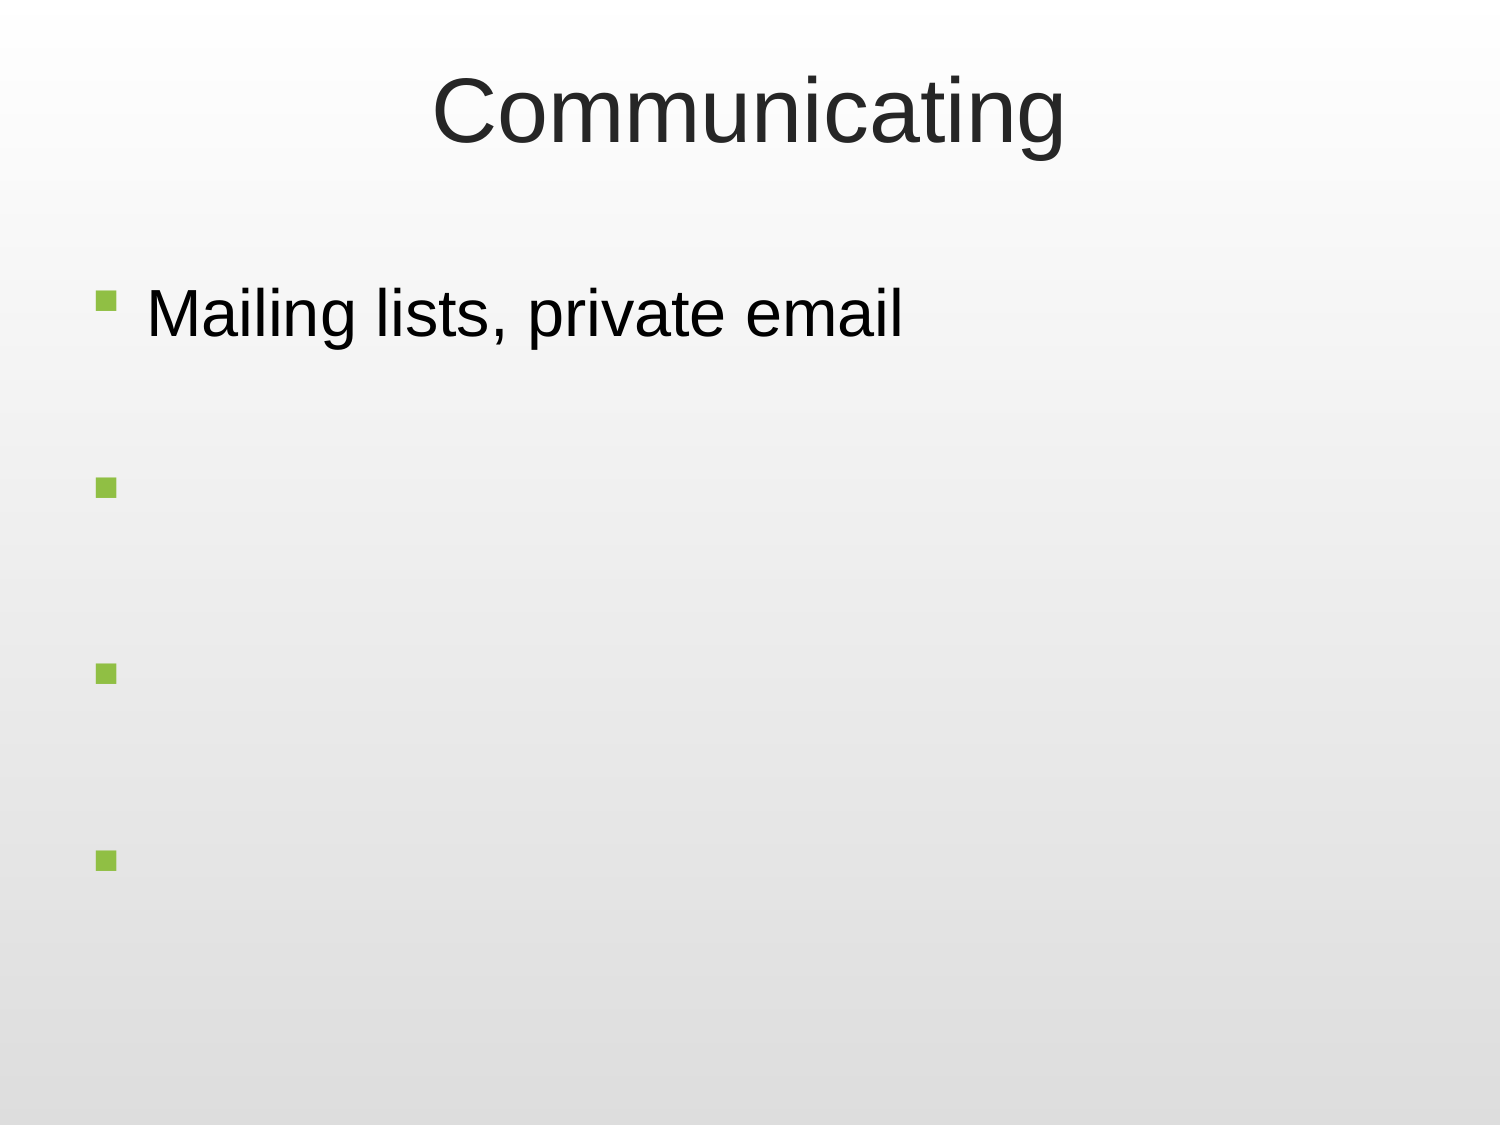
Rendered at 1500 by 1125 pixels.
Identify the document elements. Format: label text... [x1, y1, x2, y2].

list Mailing lists, private email [75, 262, 1425, 1005]
title Communicating [75, 19, 1425, 191]
